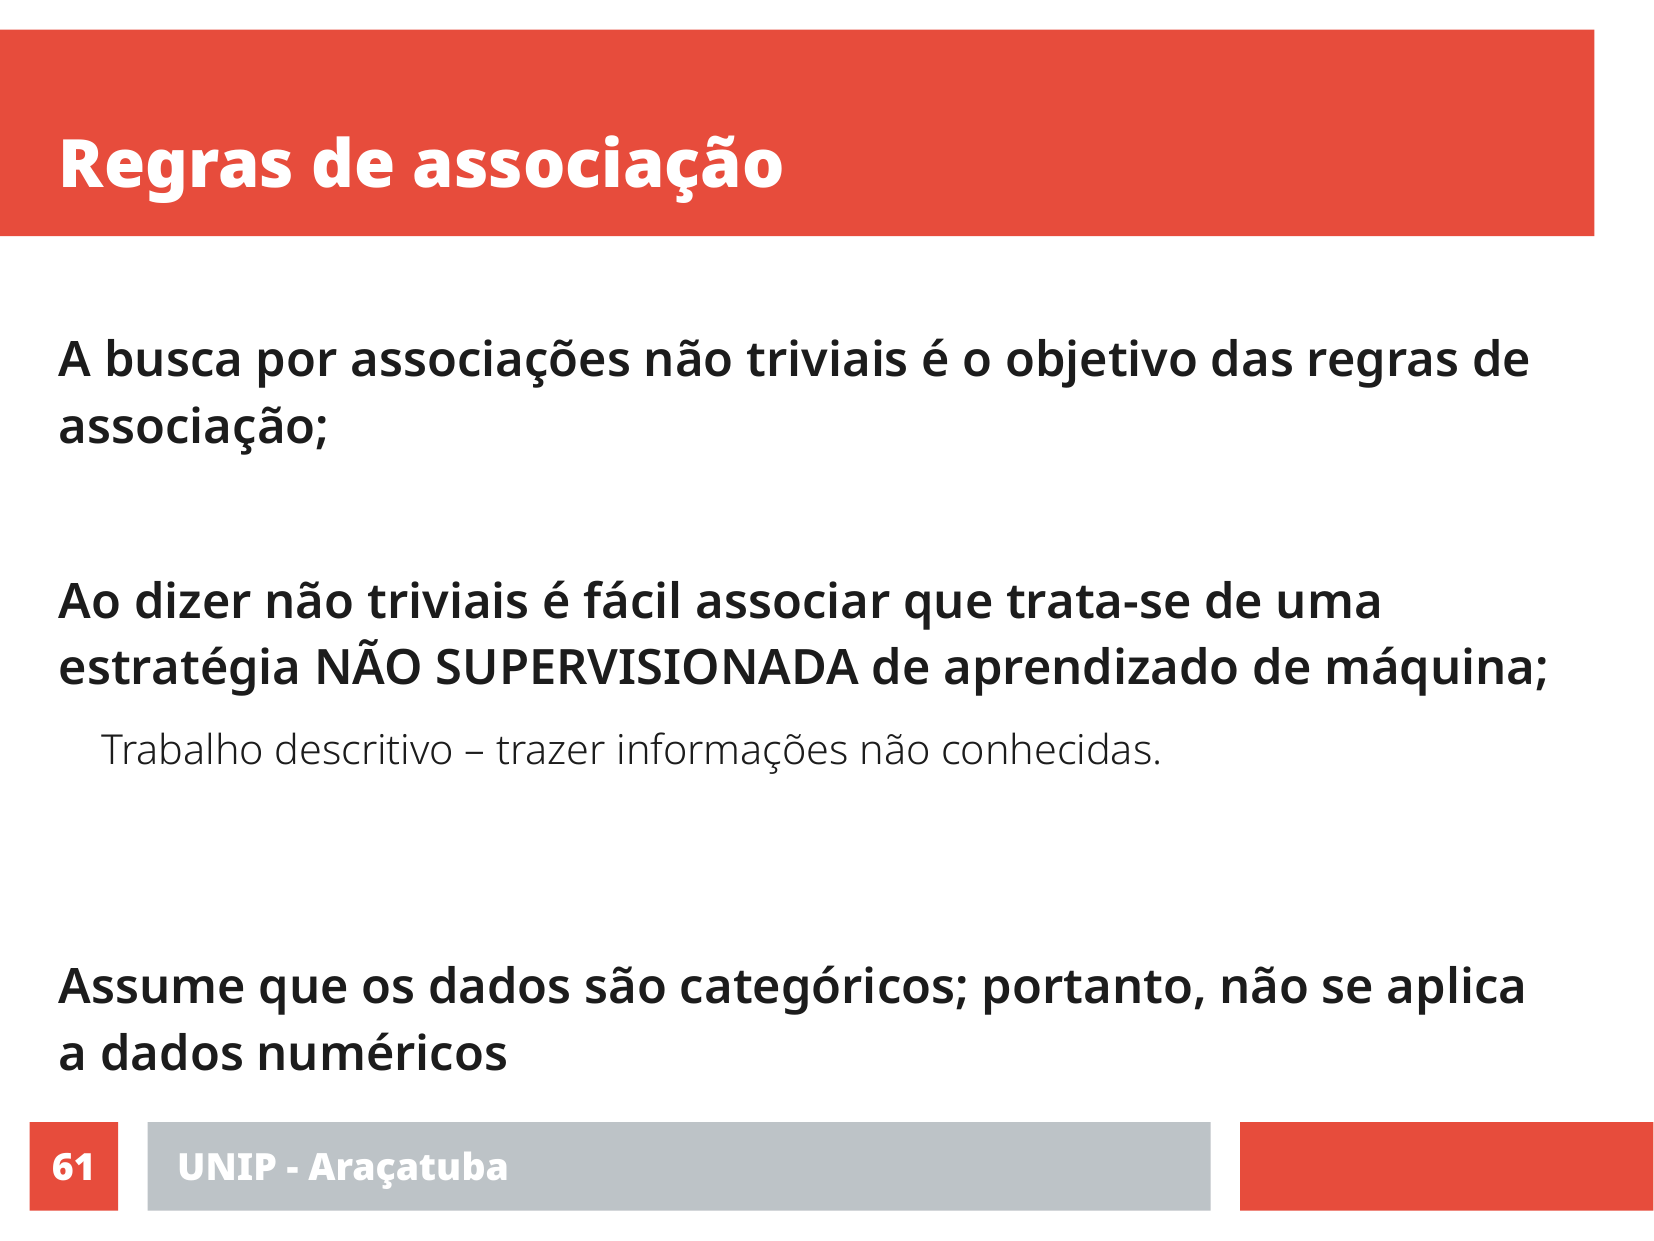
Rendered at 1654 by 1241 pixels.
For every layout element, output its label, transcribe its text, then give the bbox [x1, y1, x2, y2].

title Regras de associação [59, 59, 1595, 207]
list A busca por associações não triviais é o objetivo das regras de associação; Ao dizer não triviais é fácil associar que trata-se de uma estratégia NÃO SUPERVISIONADA de aprendizado de máquina; Trabalho descritivo – trazer informações não conhecidas. Assume que os dados são categóricos; portanto, não se aplica a dados numéricos [59, 324, 1565, 1093]
